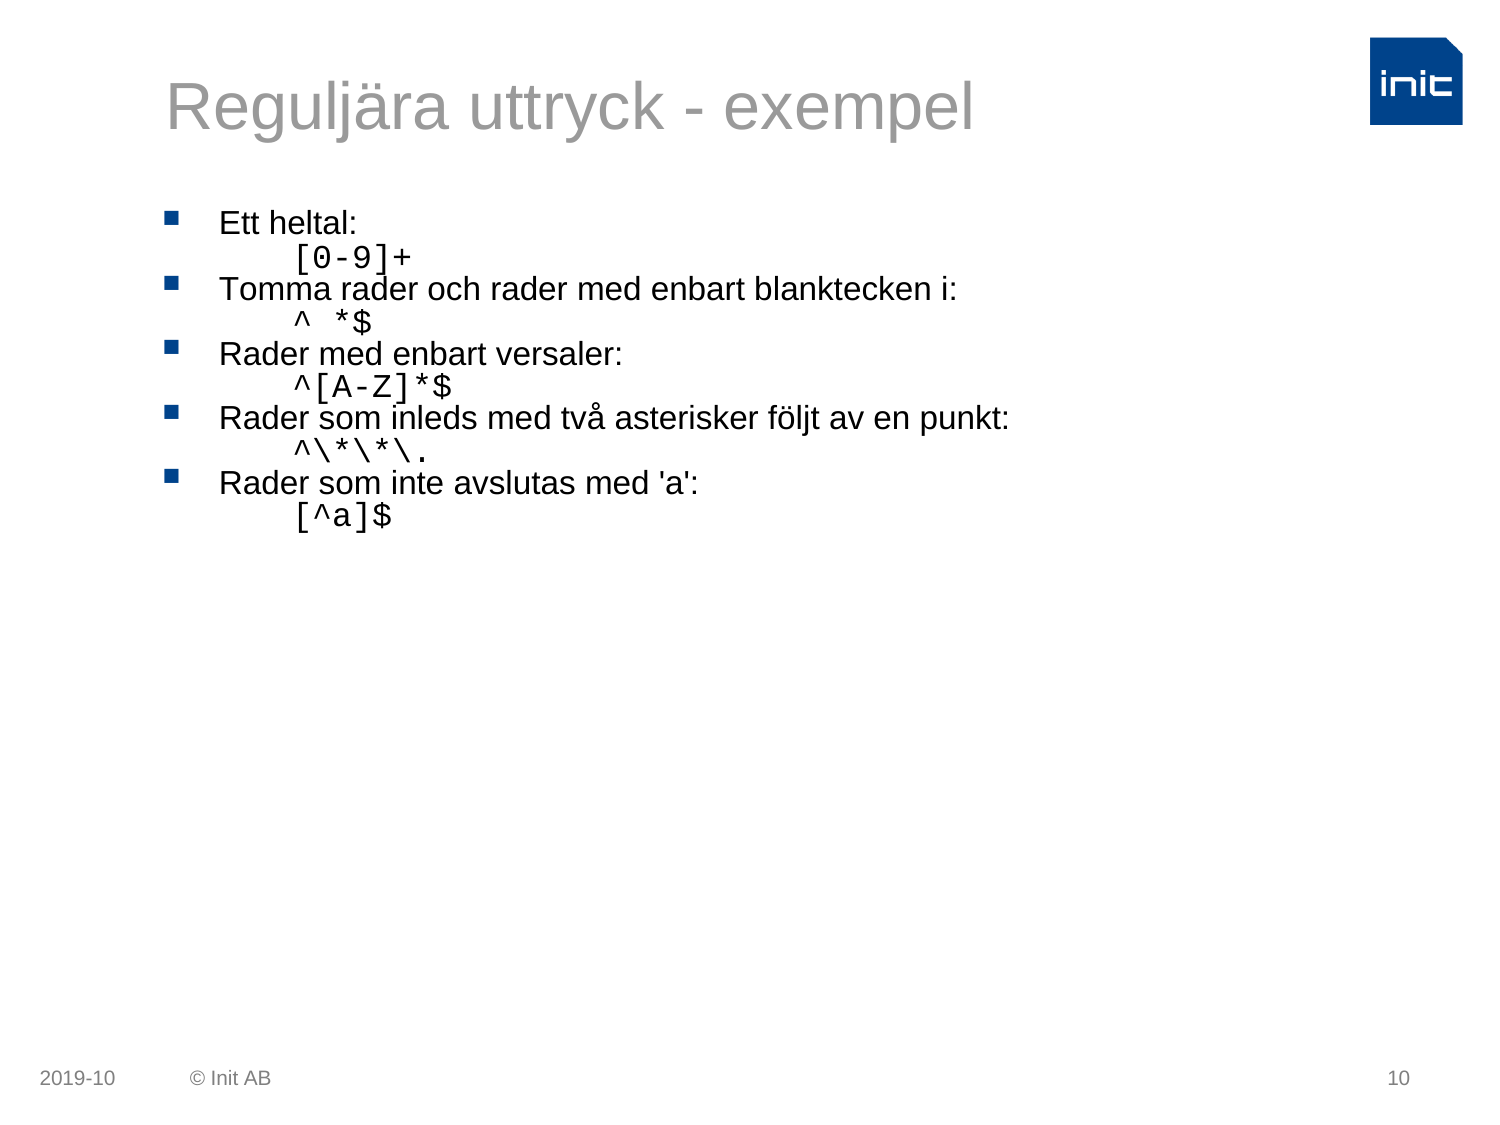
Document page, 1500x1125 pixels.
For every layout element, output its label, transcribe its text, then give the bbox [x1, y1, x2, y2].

text_box Reguljära uttryck - exempel [150, 0, 1351, 151]
text_box Ett heltal: [0-9]+ Tomma rader och rader med enbart blanktecken i: ^ *$ Rader med enbart versaler: ^[A-Z]*$ Rader som inleds med två asterisker följt av en punkt: ^\*\*\. Rader som inte avslutas med 'a': [^a]$ [150, 189, 1351, 963]
picture [1370, 37, 1463, 125]
text_box 2019-10 [24, 1037, 151, 1098]
text_box © Init AB [174, 1037, 1326, 1098]
text_box <nummer> [1350, 1037, 1426, 1098]
